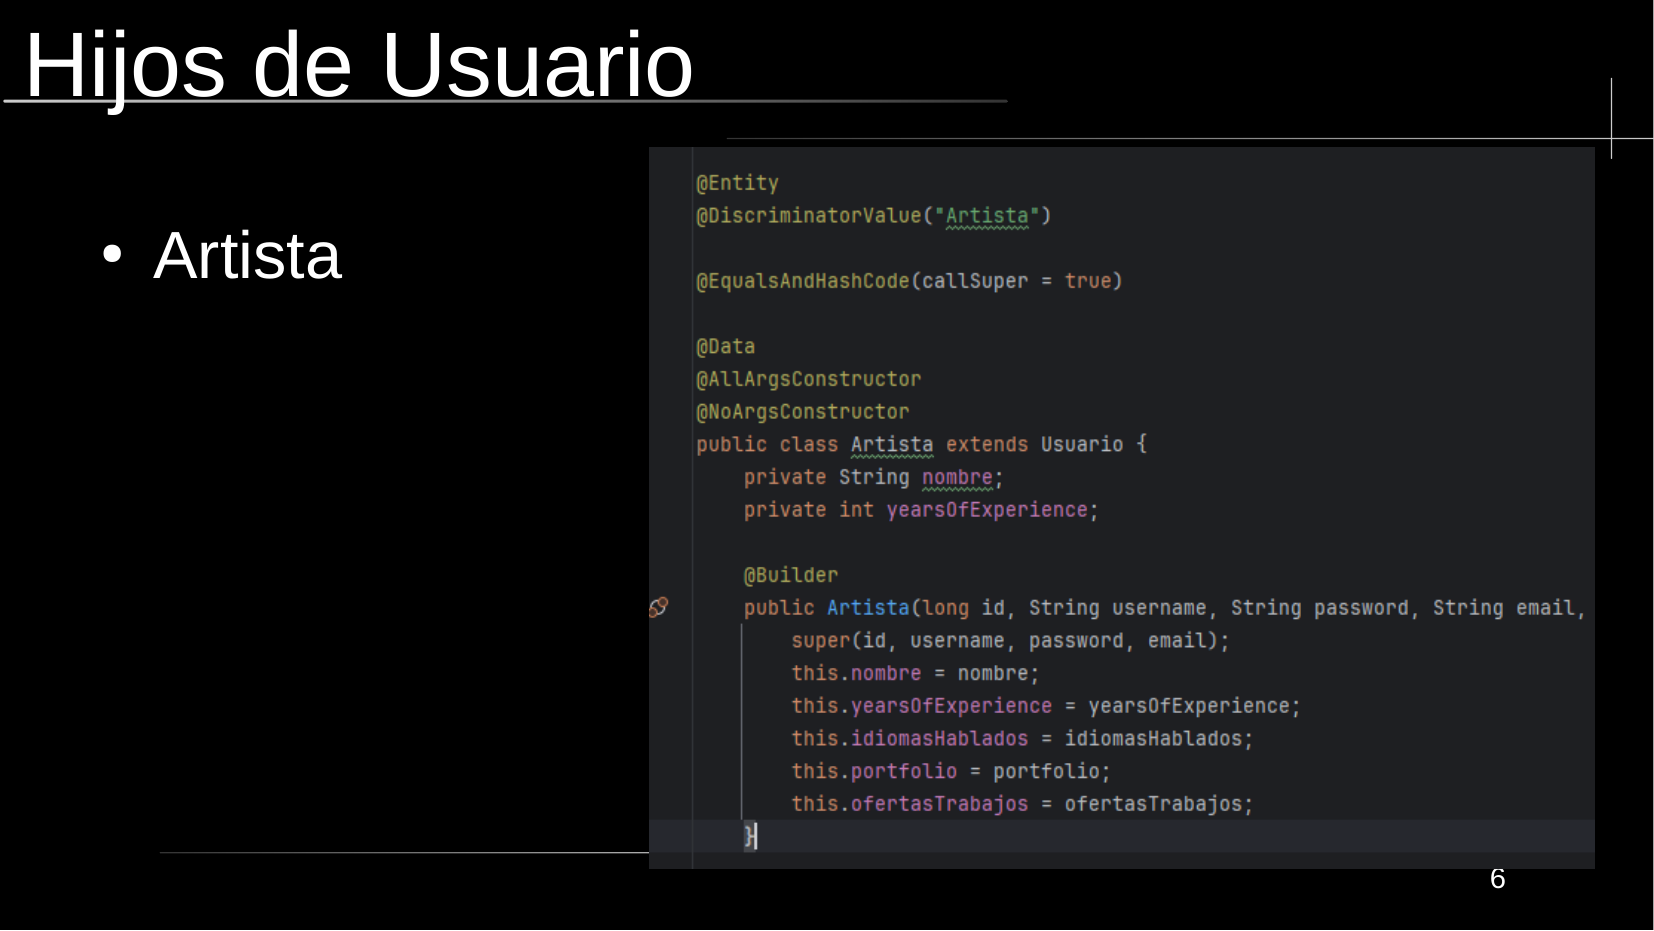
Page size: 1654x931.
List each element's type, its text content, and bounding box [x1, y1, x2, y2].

title Hijos de Usuario [23, 11, 1589, 119]
list Artista [82, 217, 649, 758]
picture [649, 147, 1595, 869]
